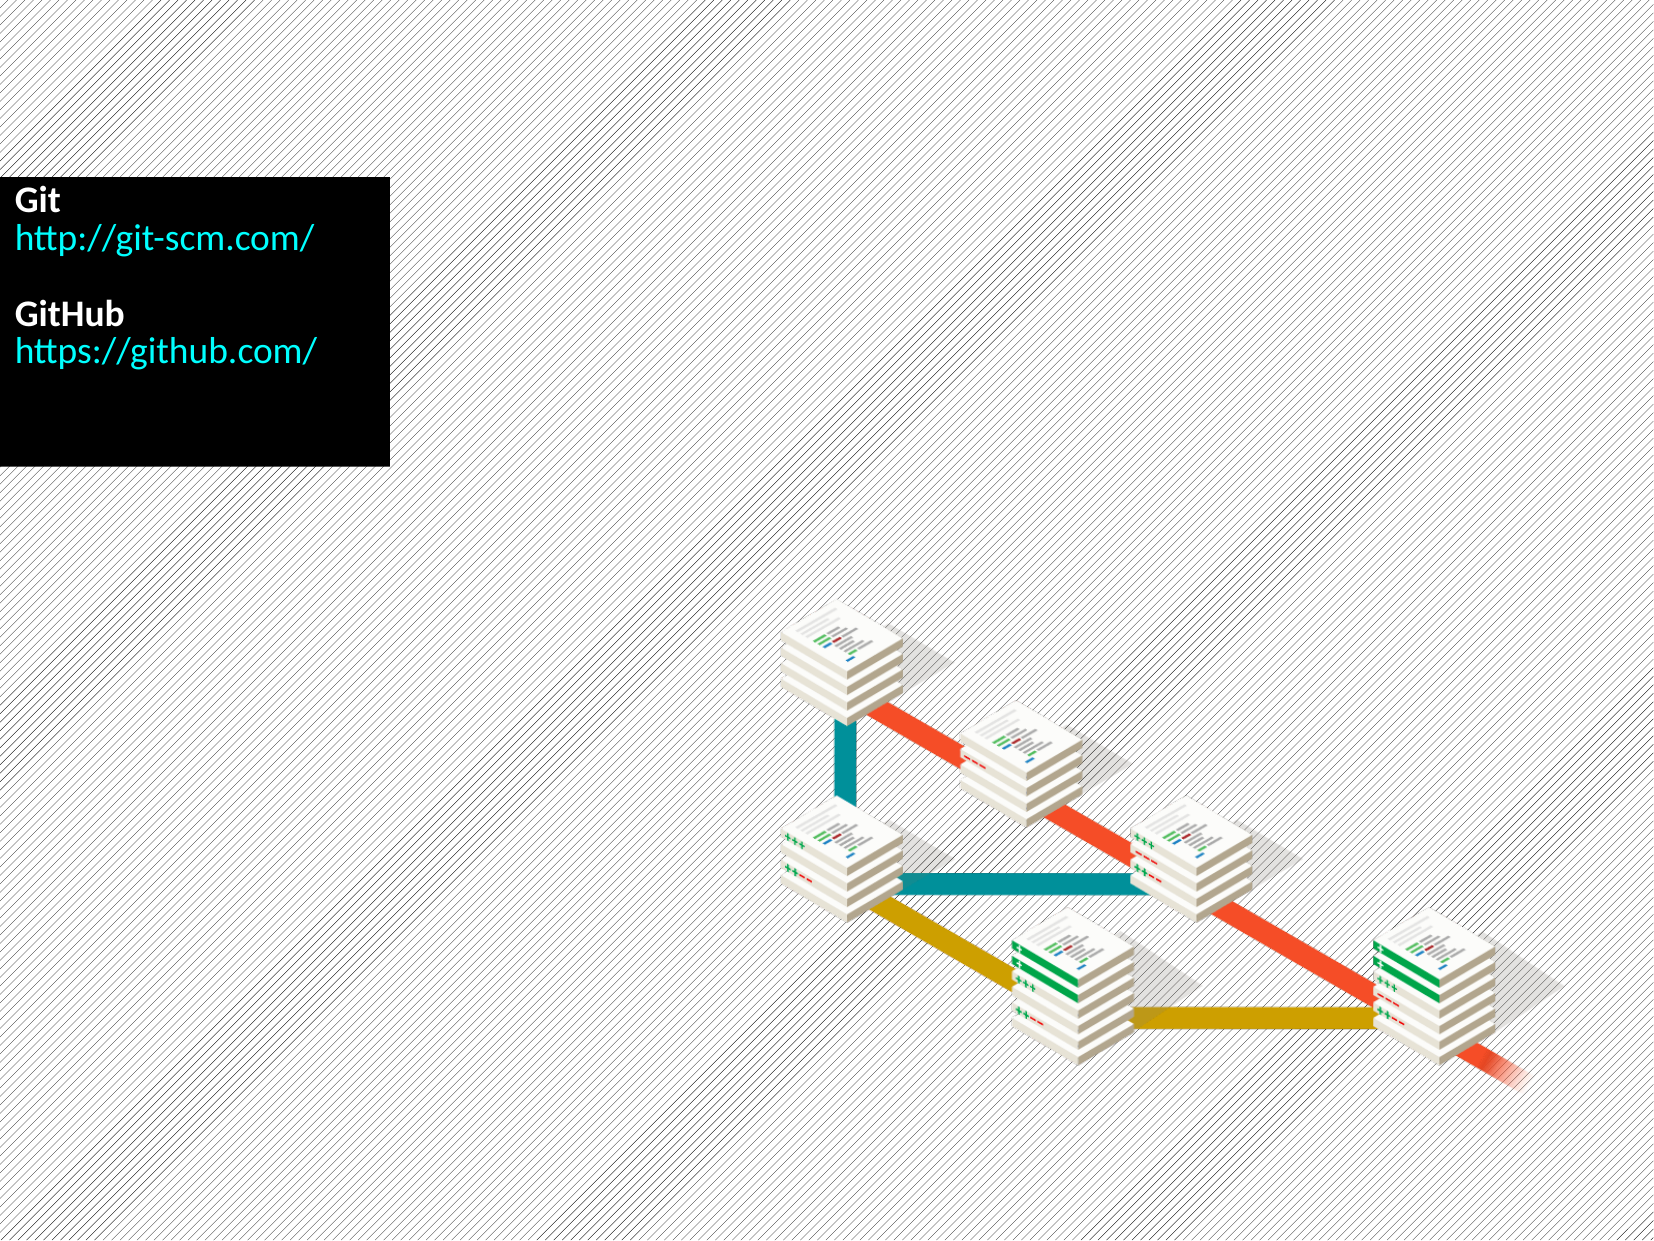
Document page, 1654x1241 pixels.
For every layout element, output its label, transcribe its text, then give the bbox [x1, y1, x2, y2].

picture [354, 236, 1654, 1241]
text_box Git http://git-scm.com/ GitHub https://github.com/ [0, 177, 390, 467]
